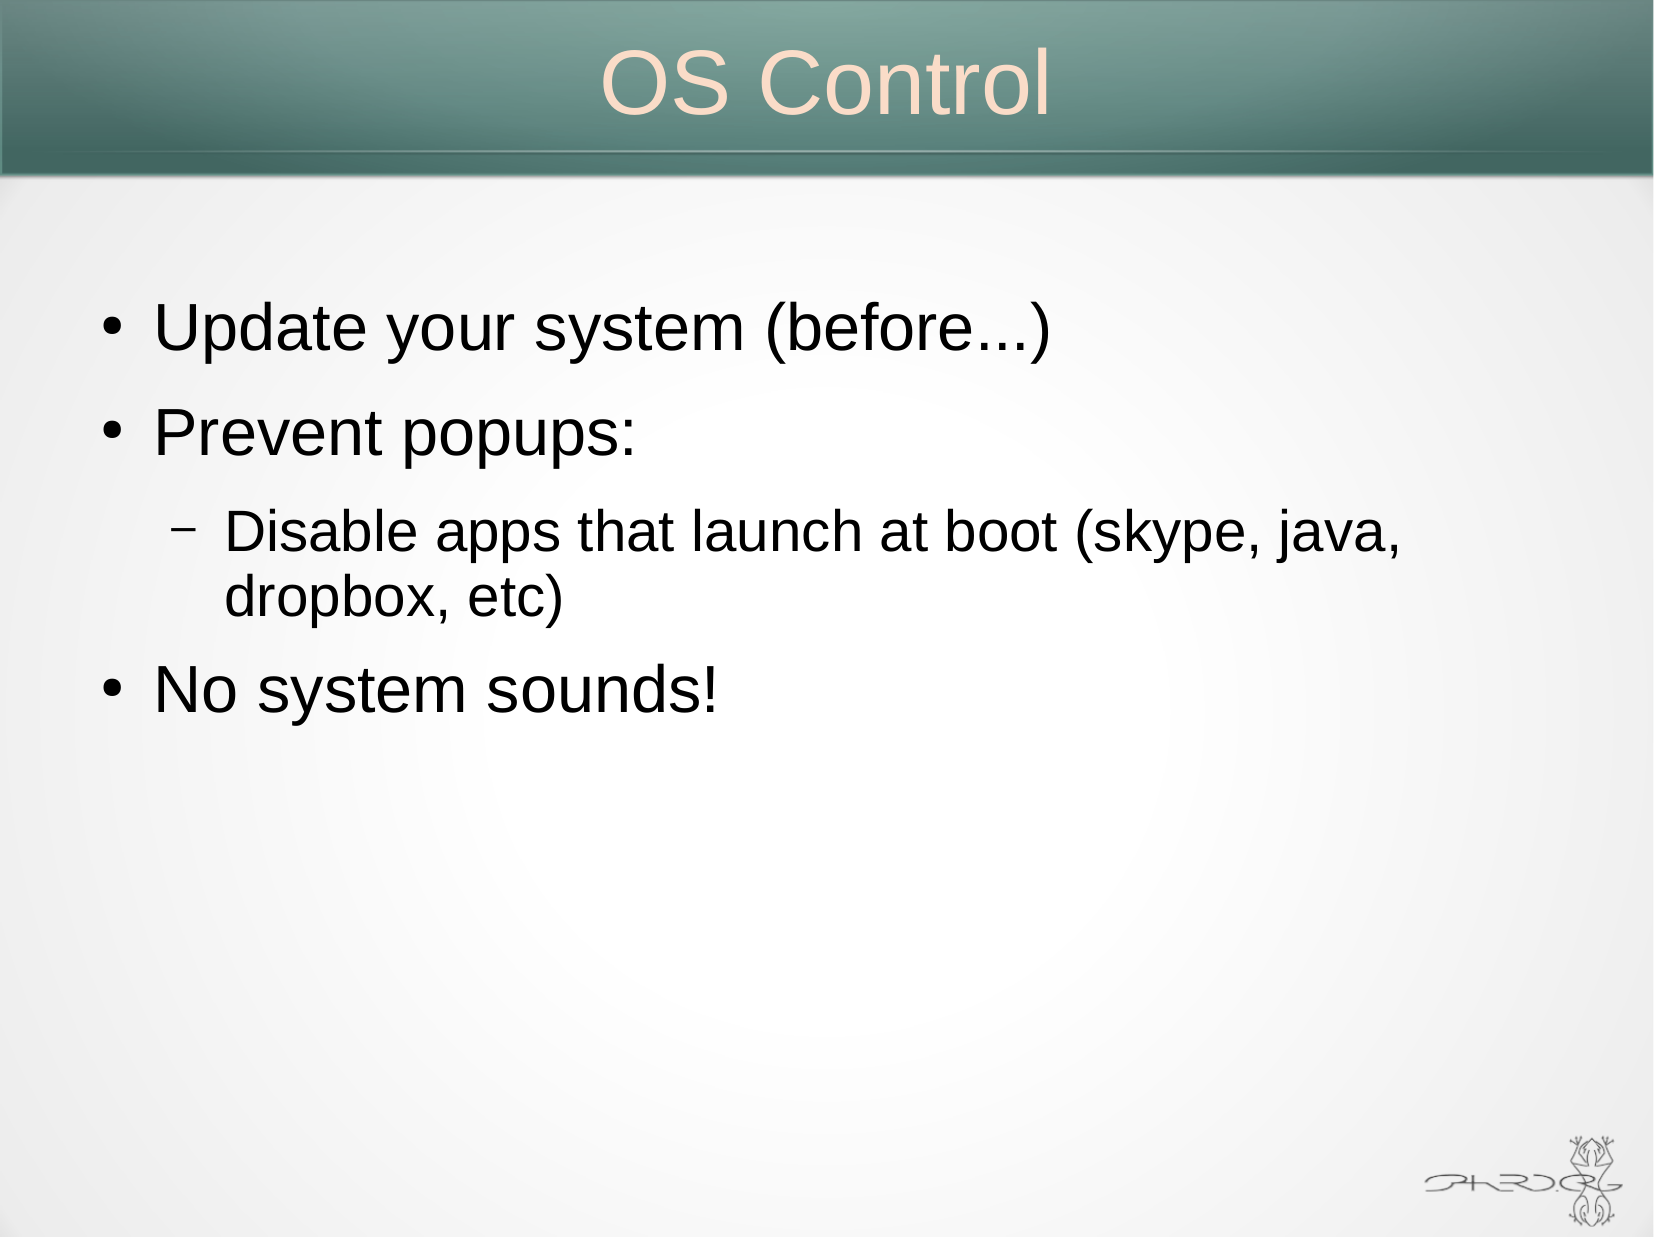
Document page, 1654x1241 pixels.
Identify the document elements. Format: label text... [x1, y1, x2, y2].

title OS Control [82, 11, 1571, 154]
picture [0, 0, 1654, 1237]
list Update your system (before...) Prevent popups: Disable apps that launch at boot (skype, java, dropbox, etc) No system sounds! [82, 290, 1571, 1010]
